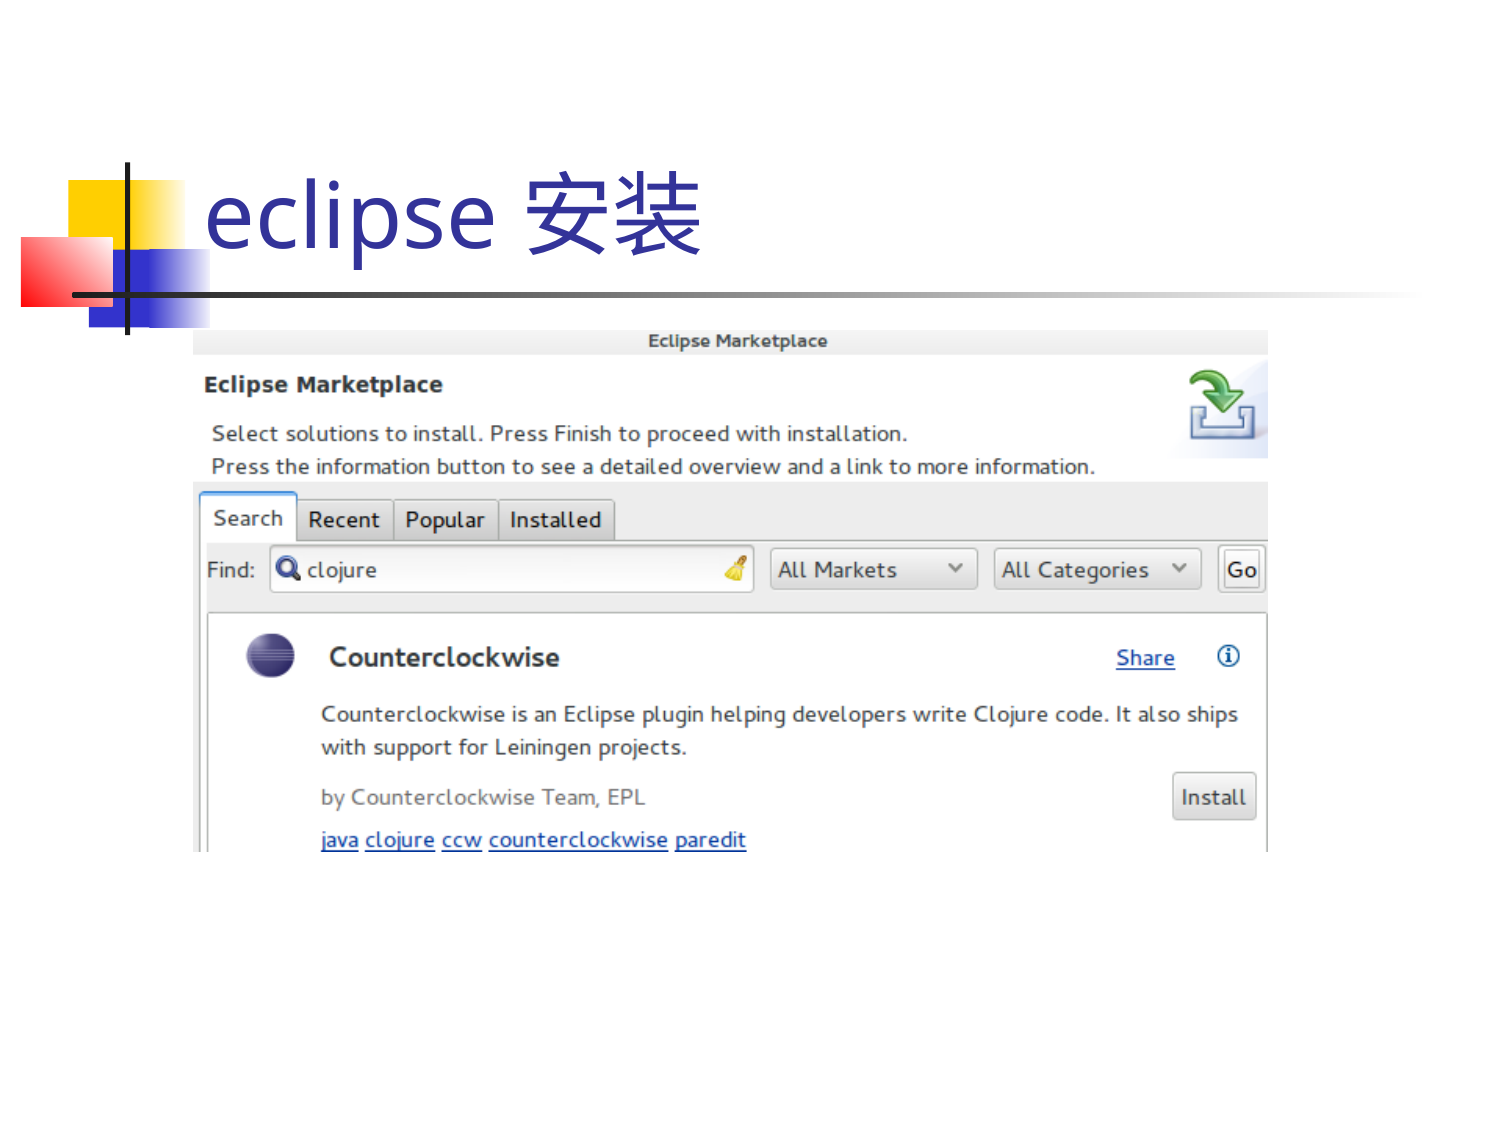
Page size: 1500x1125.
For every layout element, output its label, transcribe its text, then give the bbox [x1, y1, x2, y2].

picture [193, 330, 1268, 852]
title eclipse安装 [188, 35, 1468, 276]
